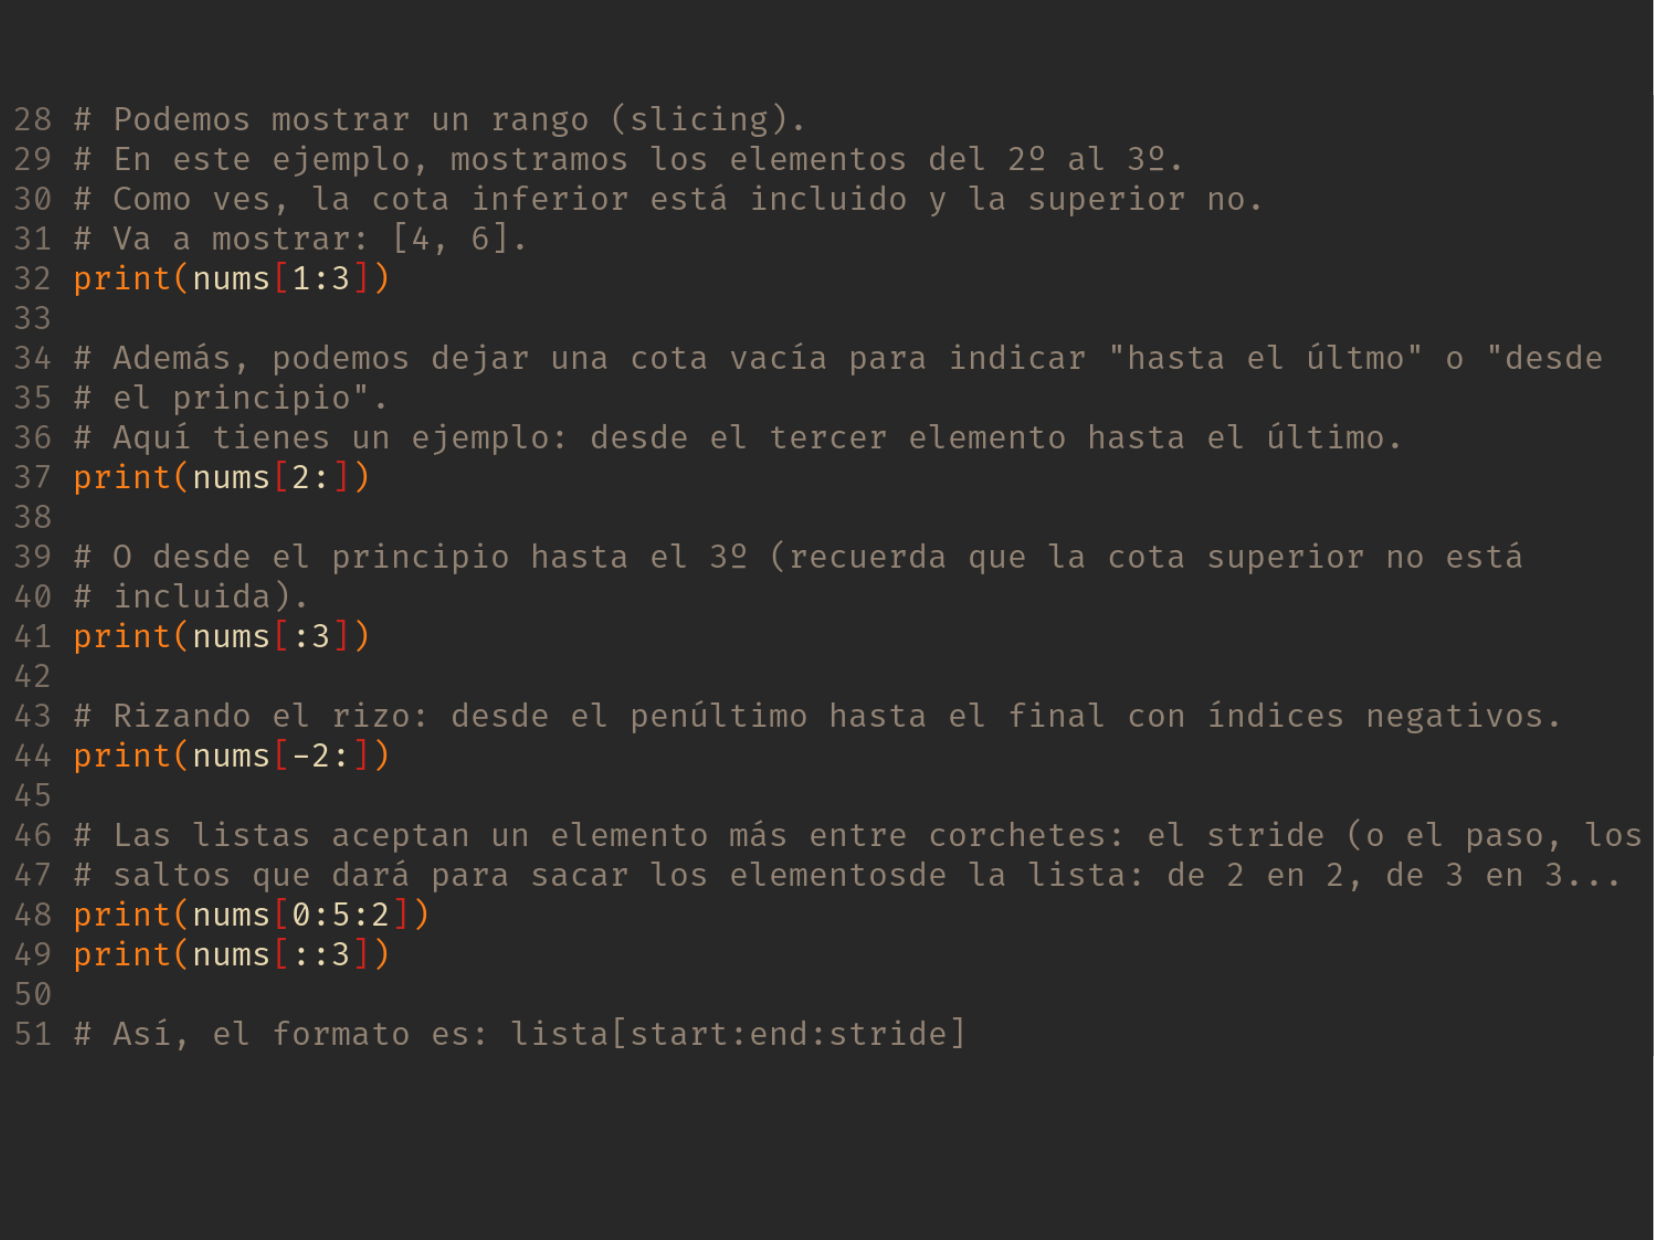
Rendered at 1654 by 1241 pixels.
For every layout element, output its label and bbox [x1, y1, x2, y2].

picture [2, 95, 1654, 1056]
